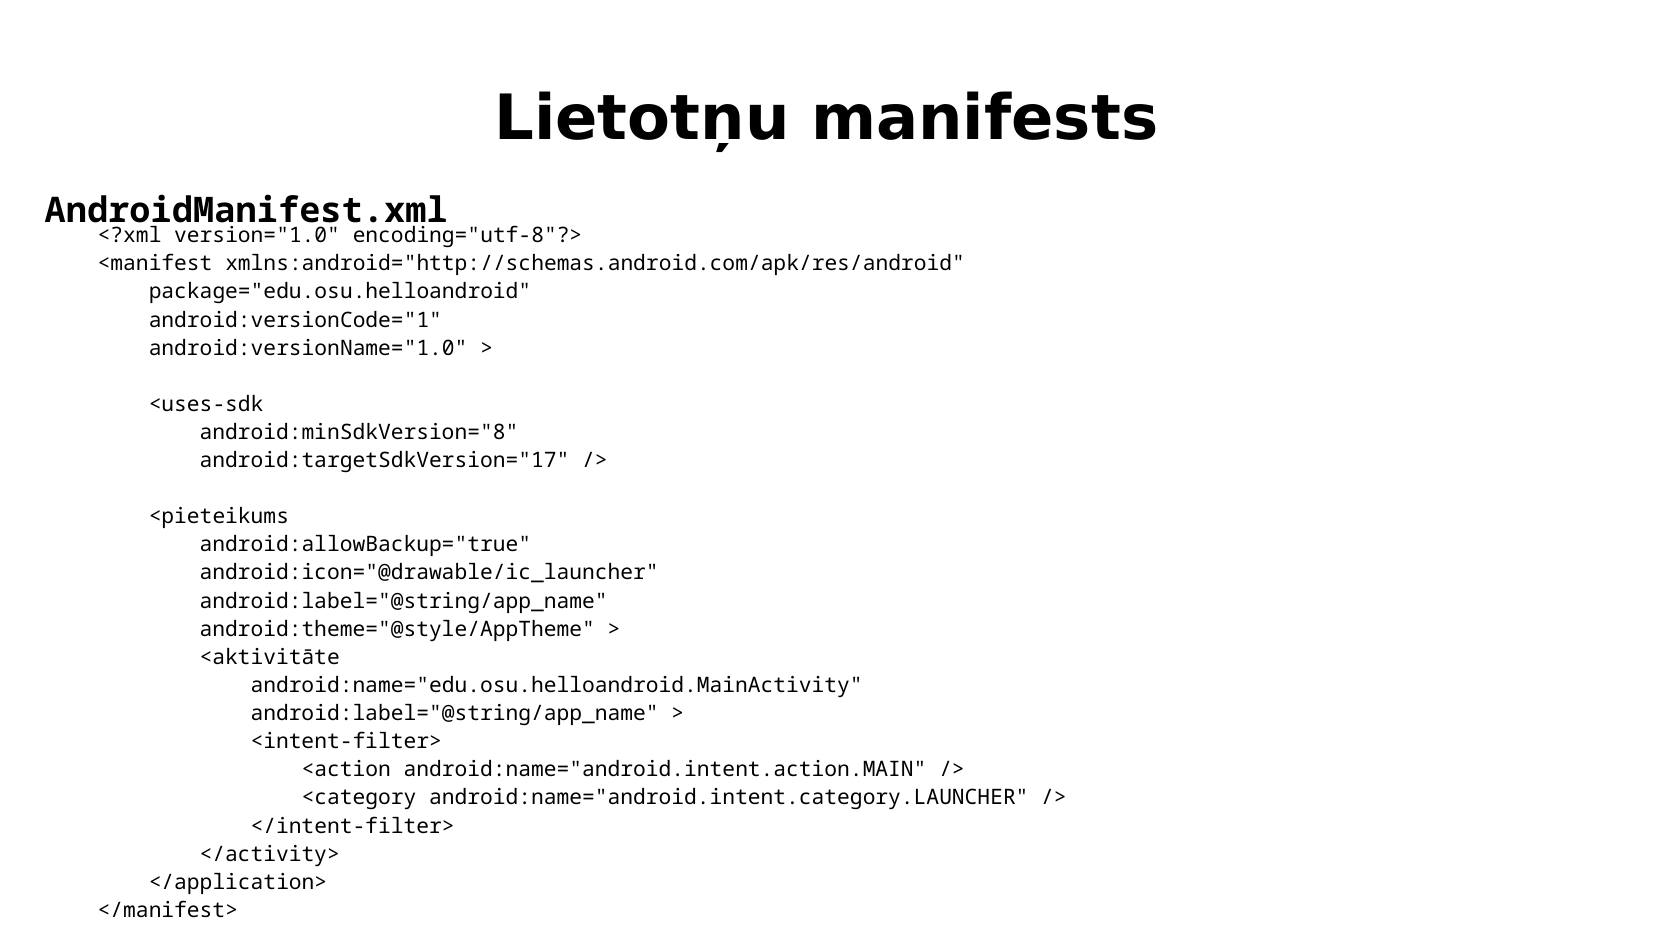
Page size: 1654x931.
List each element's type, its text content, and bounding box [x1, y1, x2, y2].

text_box AndroidManifest.xml [29, 179, 826, 238]
list <?xml version="1.0" encoding="utf-8"?> <manifest xmlns:android="http://schemas.android.com/apk/res/android" package="edu.osu.helloandroid" android:versionCode="1" android:versionName="1.0" > <uses-sdk android:minSdkVersion="8" android:targetSdkVersion="17" /> <pieteikums android:allowBackup="true" android:icon="@drawable/ic_launcher" android:label="@string/app_name" android:theme="@style/AppTheme" > <aktivitāte android:name="edu.osu.helloandroid.MainActivity" android:label="@string/app_name" > <intent-filter> <action android:name="android.intent.action.MAIN" /> <category android:name="android.intent.category.LAUNCHER" /> </intent-filter> </activity> </application> </manifest> [82, 216, 1571, 931]
title Lietotņu manifests [82, 37, 1571, 193]
